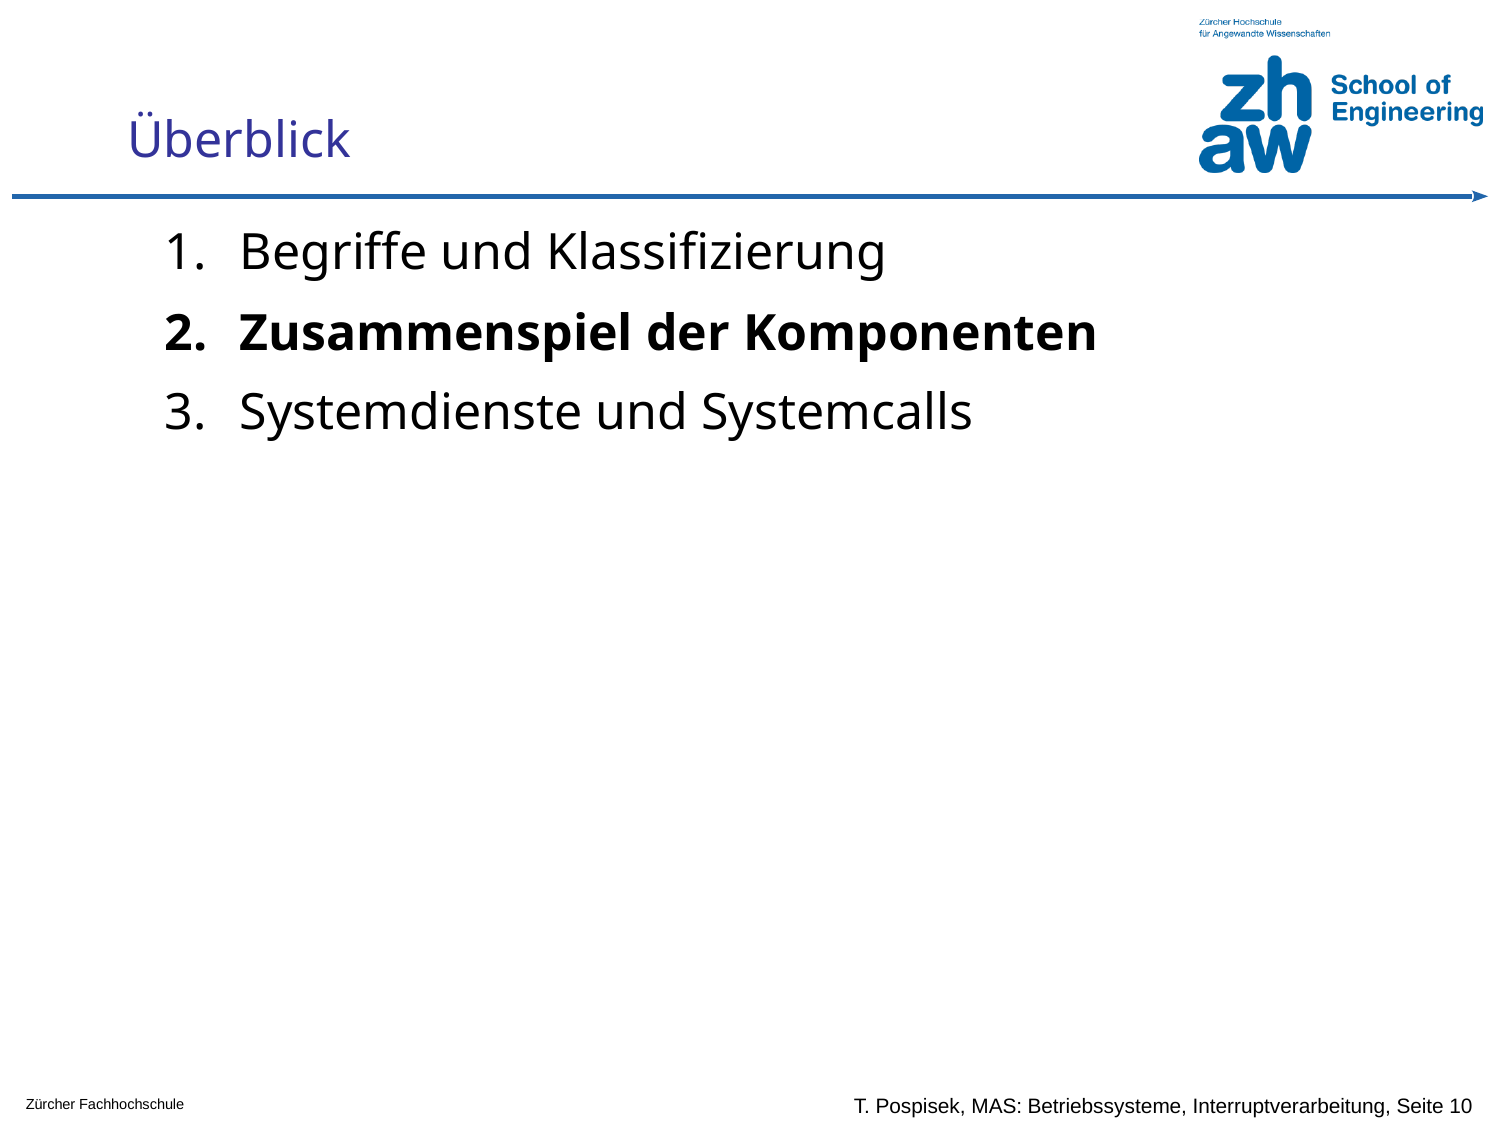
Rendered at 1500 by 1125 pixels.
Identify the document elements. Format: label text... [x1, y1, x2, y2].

title Überblick [112, 50, 1391, 175]
text_box Begriffe und Klassifizierung Zusammenspiel der Komponenten Systemdienste und Systemcalls [149, 212, 1363, 988]
picture [1199, 19, 1483, 173]
